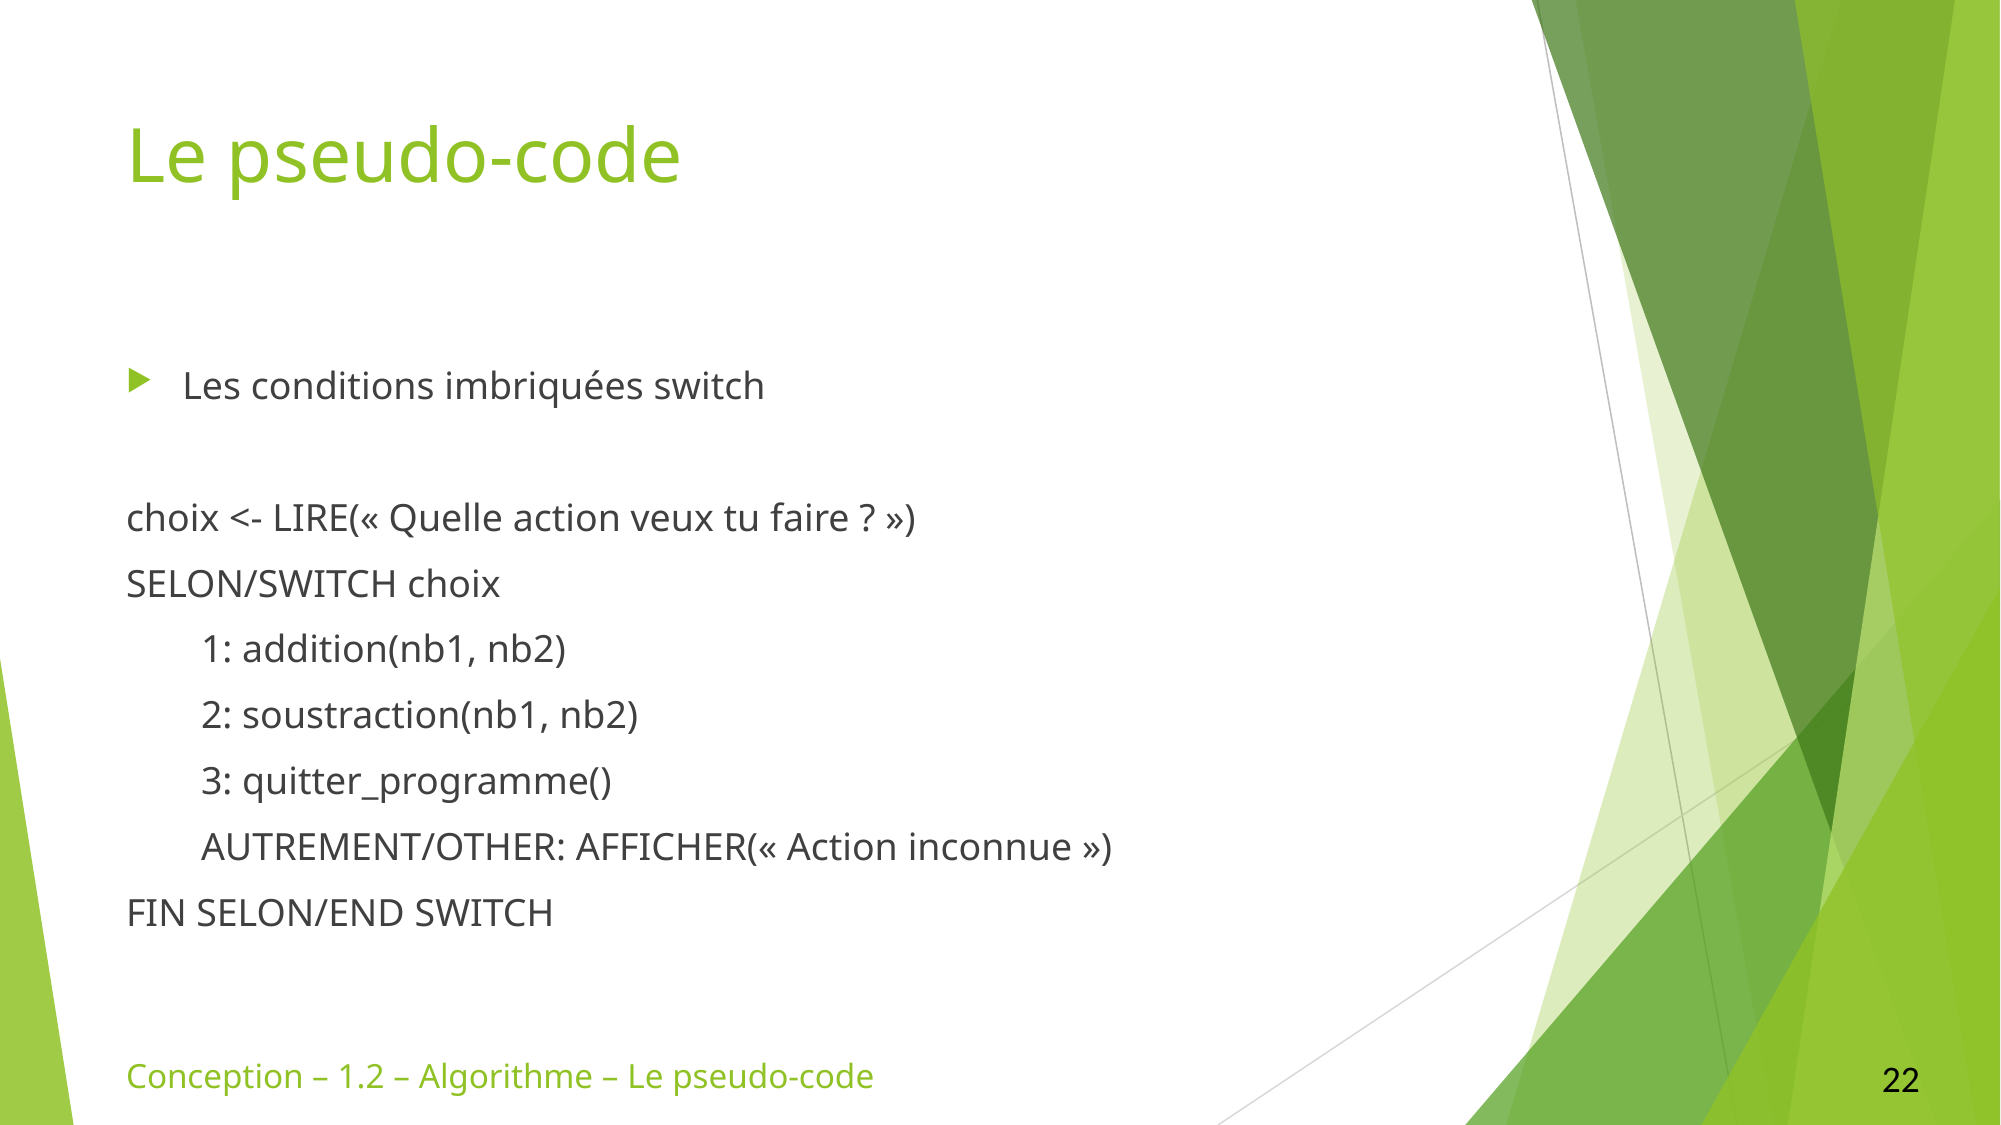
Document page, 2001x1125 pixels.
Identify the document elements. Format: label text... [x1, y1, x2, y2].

text_box Conception – 1.2 – Algorithme – Le pseudo-code [111, 1047, 1094, 1109]
title Le pseudo-code [111, 99, 1522, 317]
text_box [1866, 1047, 1979, 1108]
list Les conditions imbriquées switch choix <- LIRE(« Quelle action veux tu faire ? ») SELON/SWITCH choix 1: addition(nb1, nb2) 2: soustraction(nb1, nb2) 3: quitter_programme() AUTREMENT/OTHER: AFFICHER(« Action inconnue ») FIN SELON/END SWITCH [111, 354, 1522, 992]
